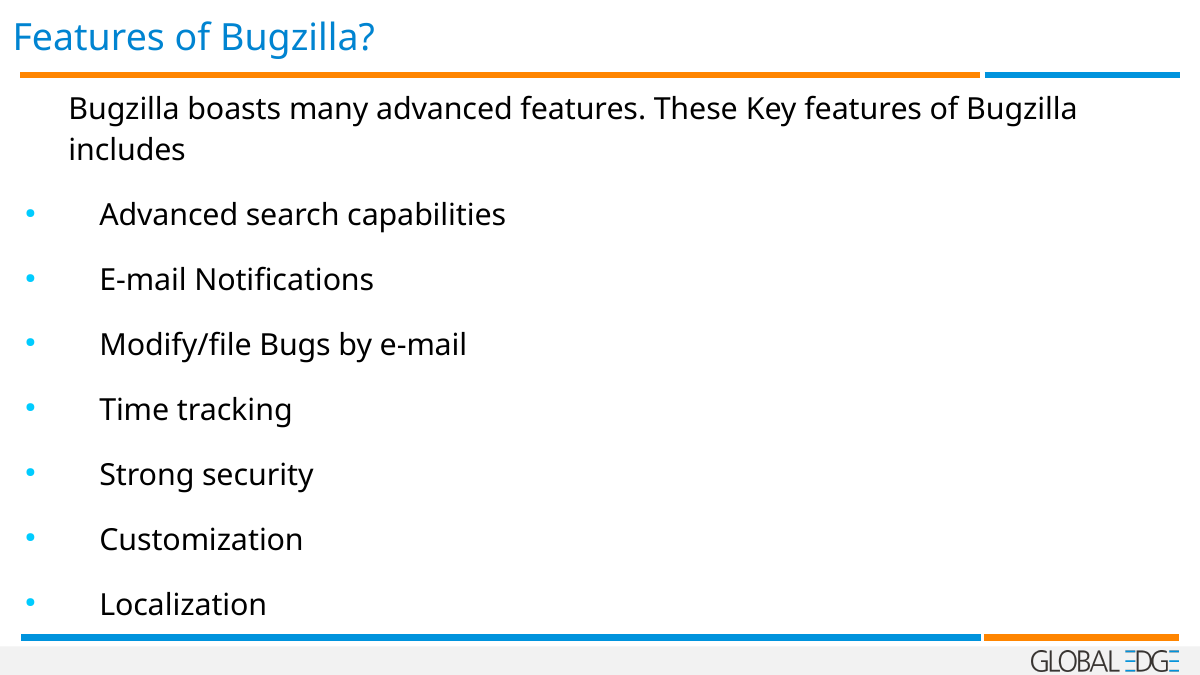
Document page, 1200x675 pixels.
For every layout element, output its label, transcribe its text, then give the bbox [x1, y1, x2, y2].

title Features of Bugzilla? [12, 9, 1088, 63]
list Bugzilla boasts many advanced features. These Key features of Bugzilla includes Advanced search capabilities E-mail Notifications Modify/file Bugs by e-mail Time tracking Strong security Customization Localization [10, 87, 1170, 628]
picture [1031, 650, 1179, 672]
